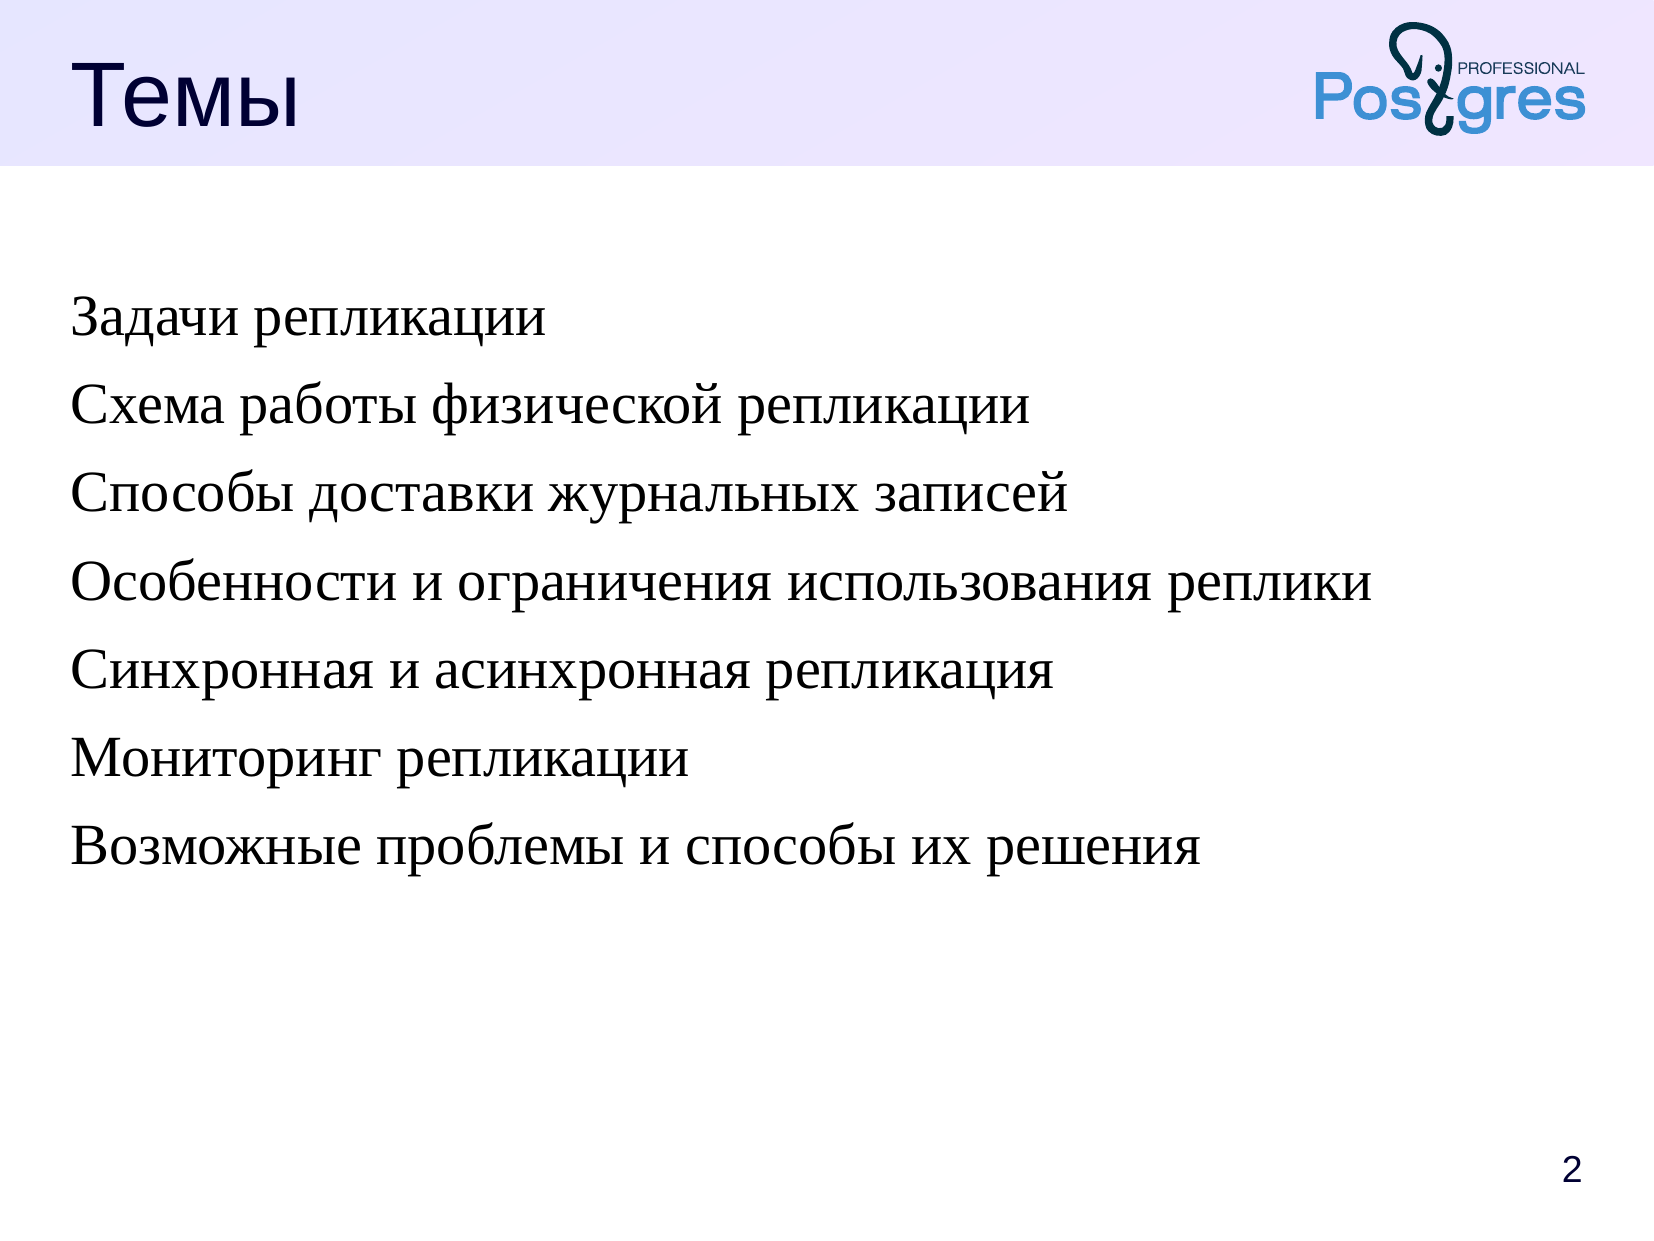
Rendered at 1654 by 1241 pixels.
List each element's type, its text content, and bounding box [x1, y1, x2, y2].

list Задачи репликации Схема работы физической репликации Способы доставки журнальных записей Особенности и ограничения использования реплики Синхронная и асинхронная репликация Мониторинг репликации Возможные проблемы и способы их решения [70, 283, 1583, 1141]
title Темы [70, 43, 1241, 147]
